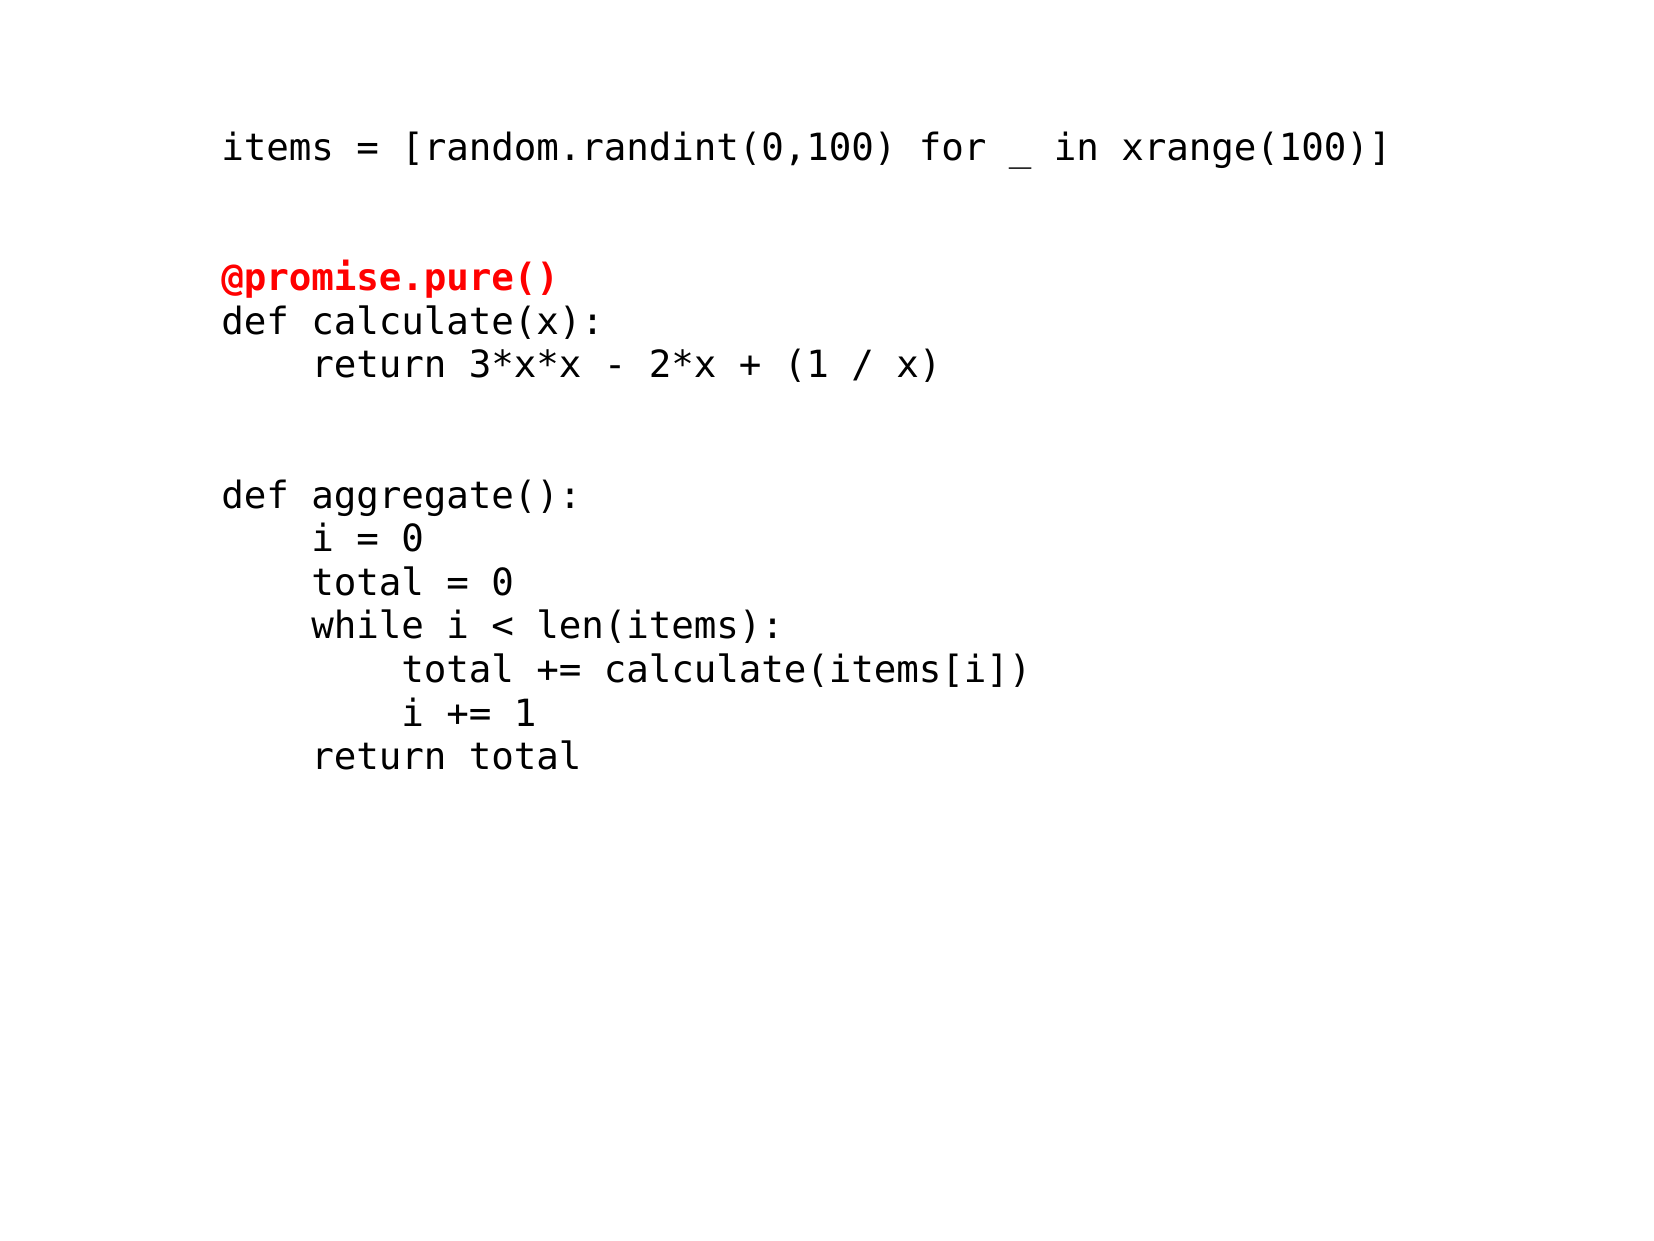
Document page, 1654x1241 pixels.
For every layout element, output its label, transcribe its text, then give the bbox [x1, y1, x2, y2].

text_box items = [random.randint(0,100) for _ in xrange(100)] @promise.pure() def calculate(x): return 3*x*x - 2*x + (1 / x) def aggregate(): i = 0 total = 0 while i < len(items): total += calculate(items[i]) i += 1 return total [206, 118, 1477, 830]
